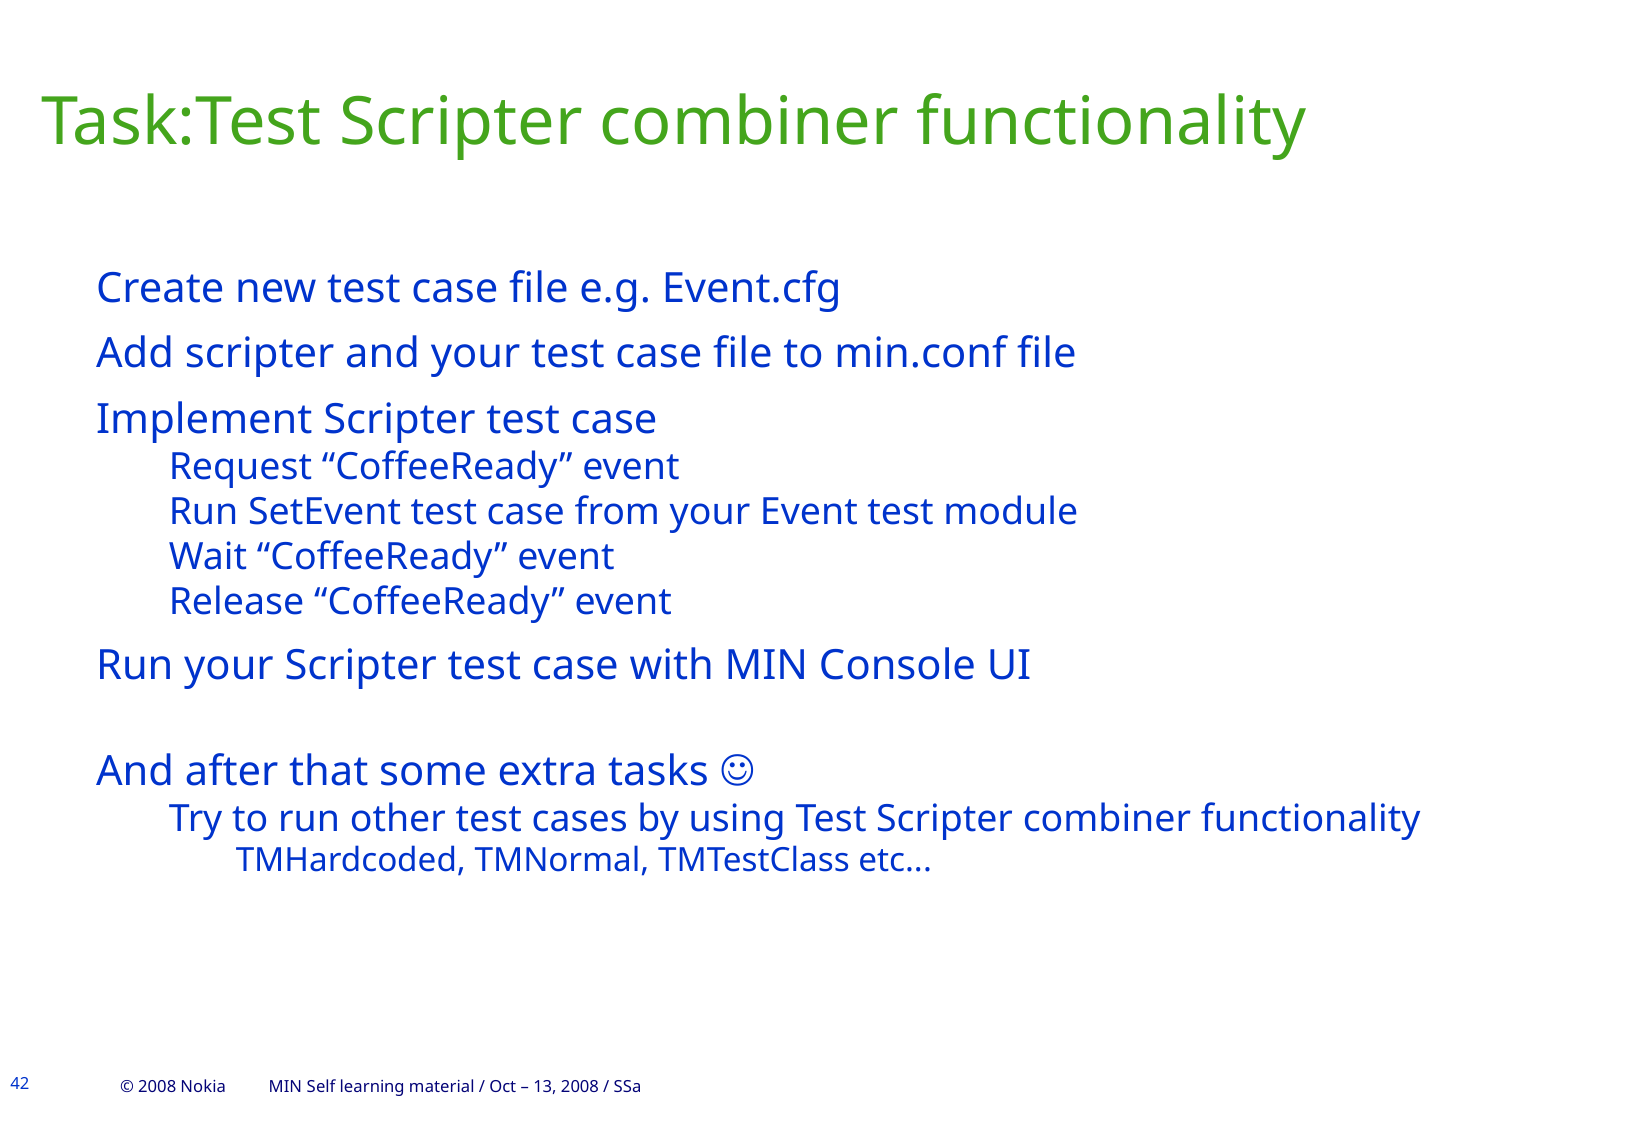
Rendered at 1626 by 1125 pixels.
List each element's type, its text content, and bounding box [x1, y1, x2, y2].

list Create new test case file e.g. Event.cfg Add scripter and your test case file to min.conf file Implement Scripter test case Request “CoffeeReady” event Run SetEvent test case from your Event test module Wait “CoffeeReady” event Release “CoffeeReady” event Run your Scripter test case with MIN Console UI And after that some extra tasks  Try to run other test cases by using Test Scripter combiner functionality TMHardcoded, TMNormal, TMTestClass etc... [81, 262, 1544, 1006]
title Task:Test Scripter combiner functionality [41, 70, 1504, 174]
